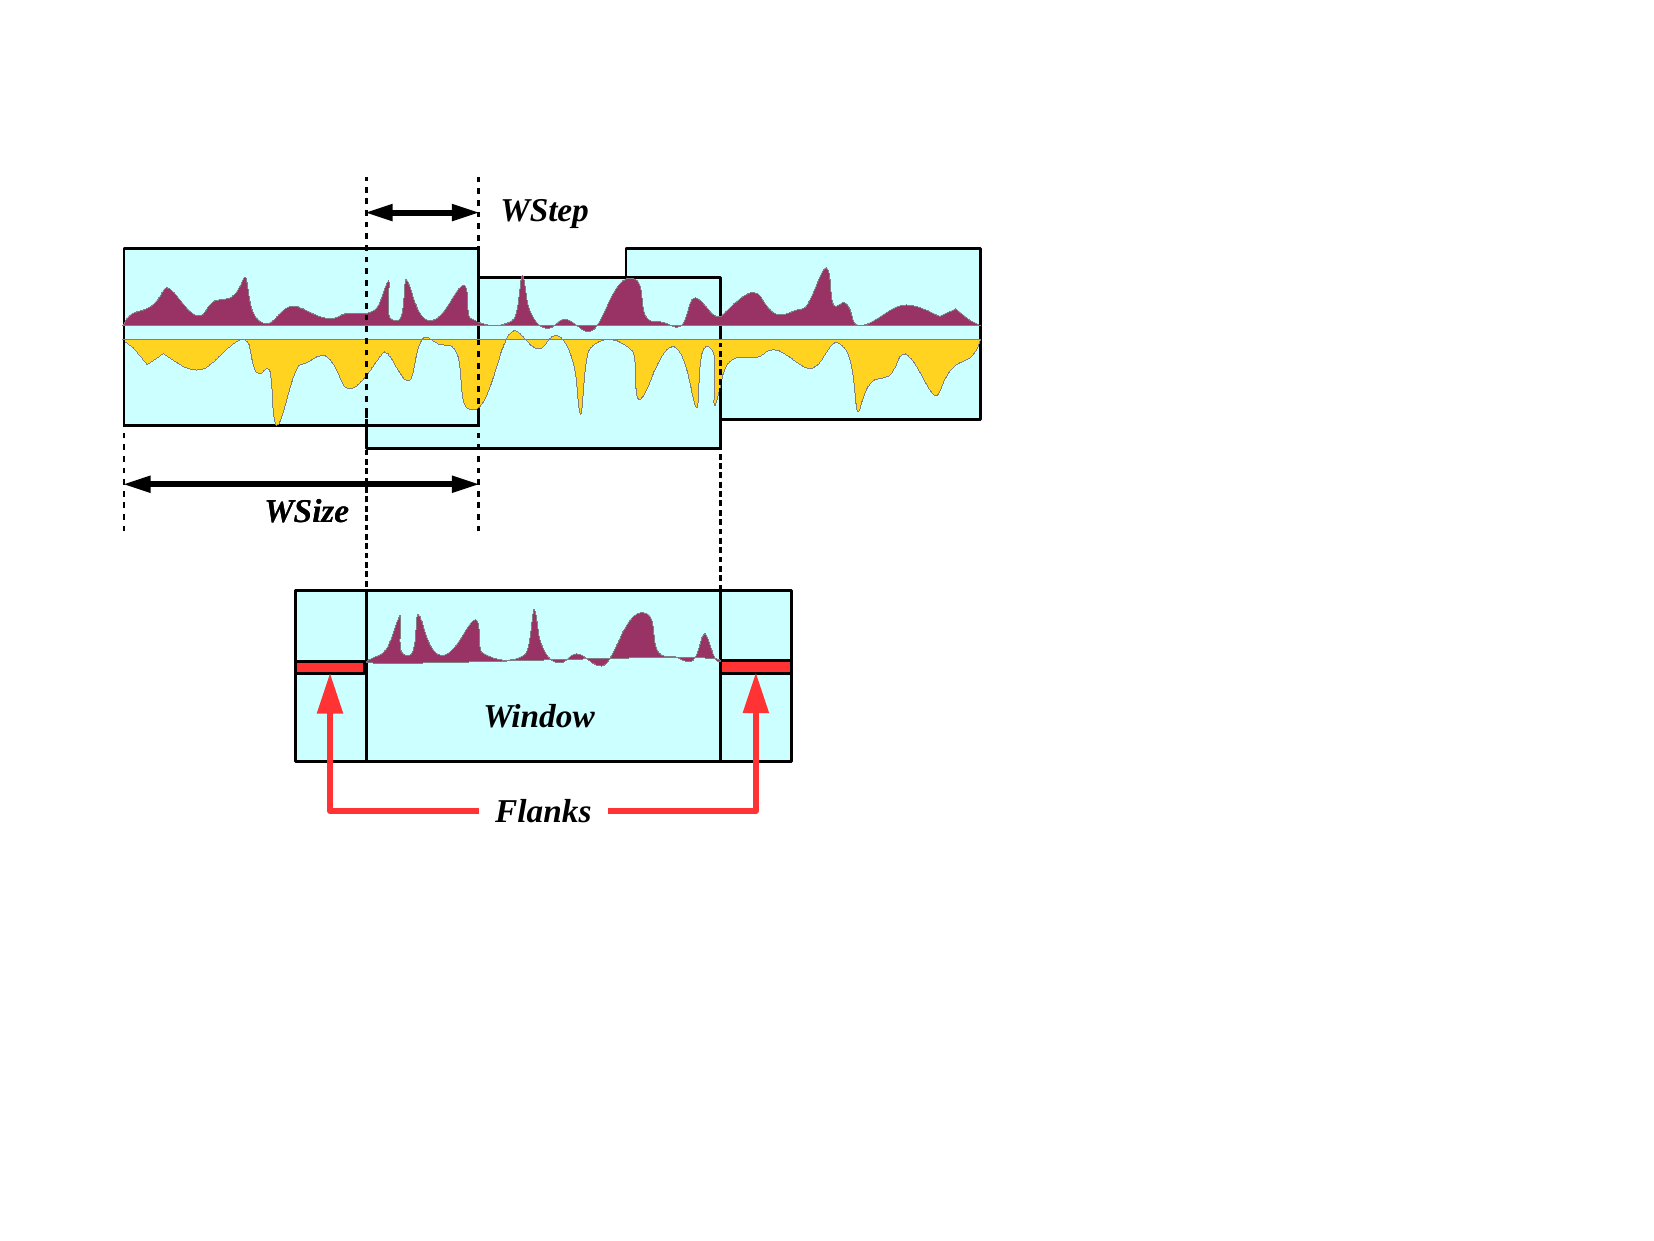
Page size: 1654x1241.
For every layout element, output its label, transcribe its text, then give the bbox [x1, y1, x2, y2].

text_box WStep [484, 183, 606, 239]
text_box [122, 248, 981, 449]
text_box [366, 590, 792, 762]
text_box [295, 590, 365, 762]
text_box WSize [248, 484, 366, 540]
text_box Window [467, 689, 612, 745]
text_box Flanks [478, 783, 608, 839]
